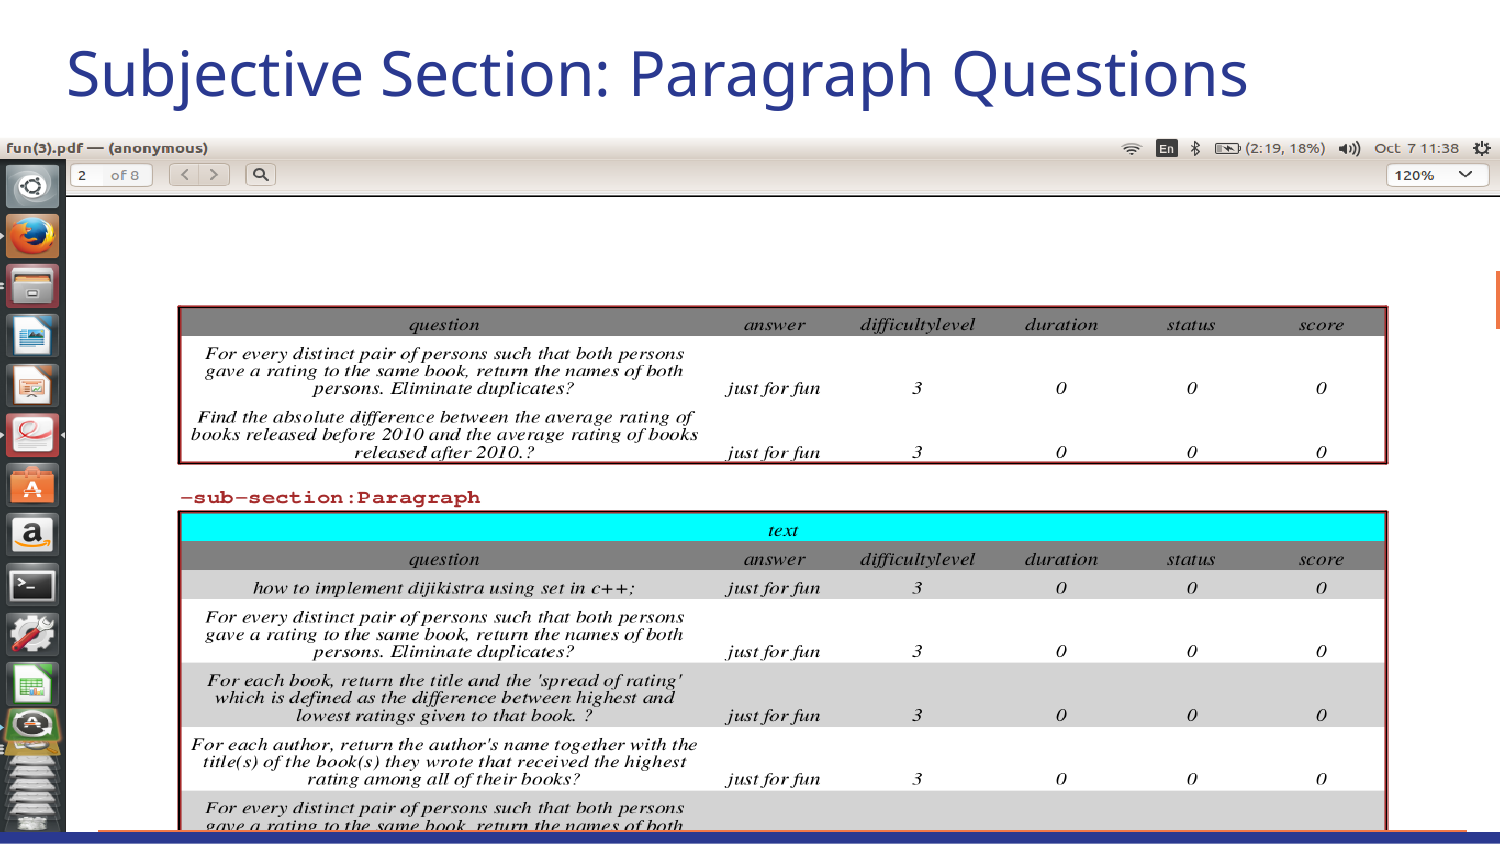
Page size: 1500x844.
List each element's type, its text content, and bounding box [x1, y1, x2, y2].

picture [0, 137, 1500, 832]
title Subjective Section: Paragraph Questions [51, 18, 1449, 115]
